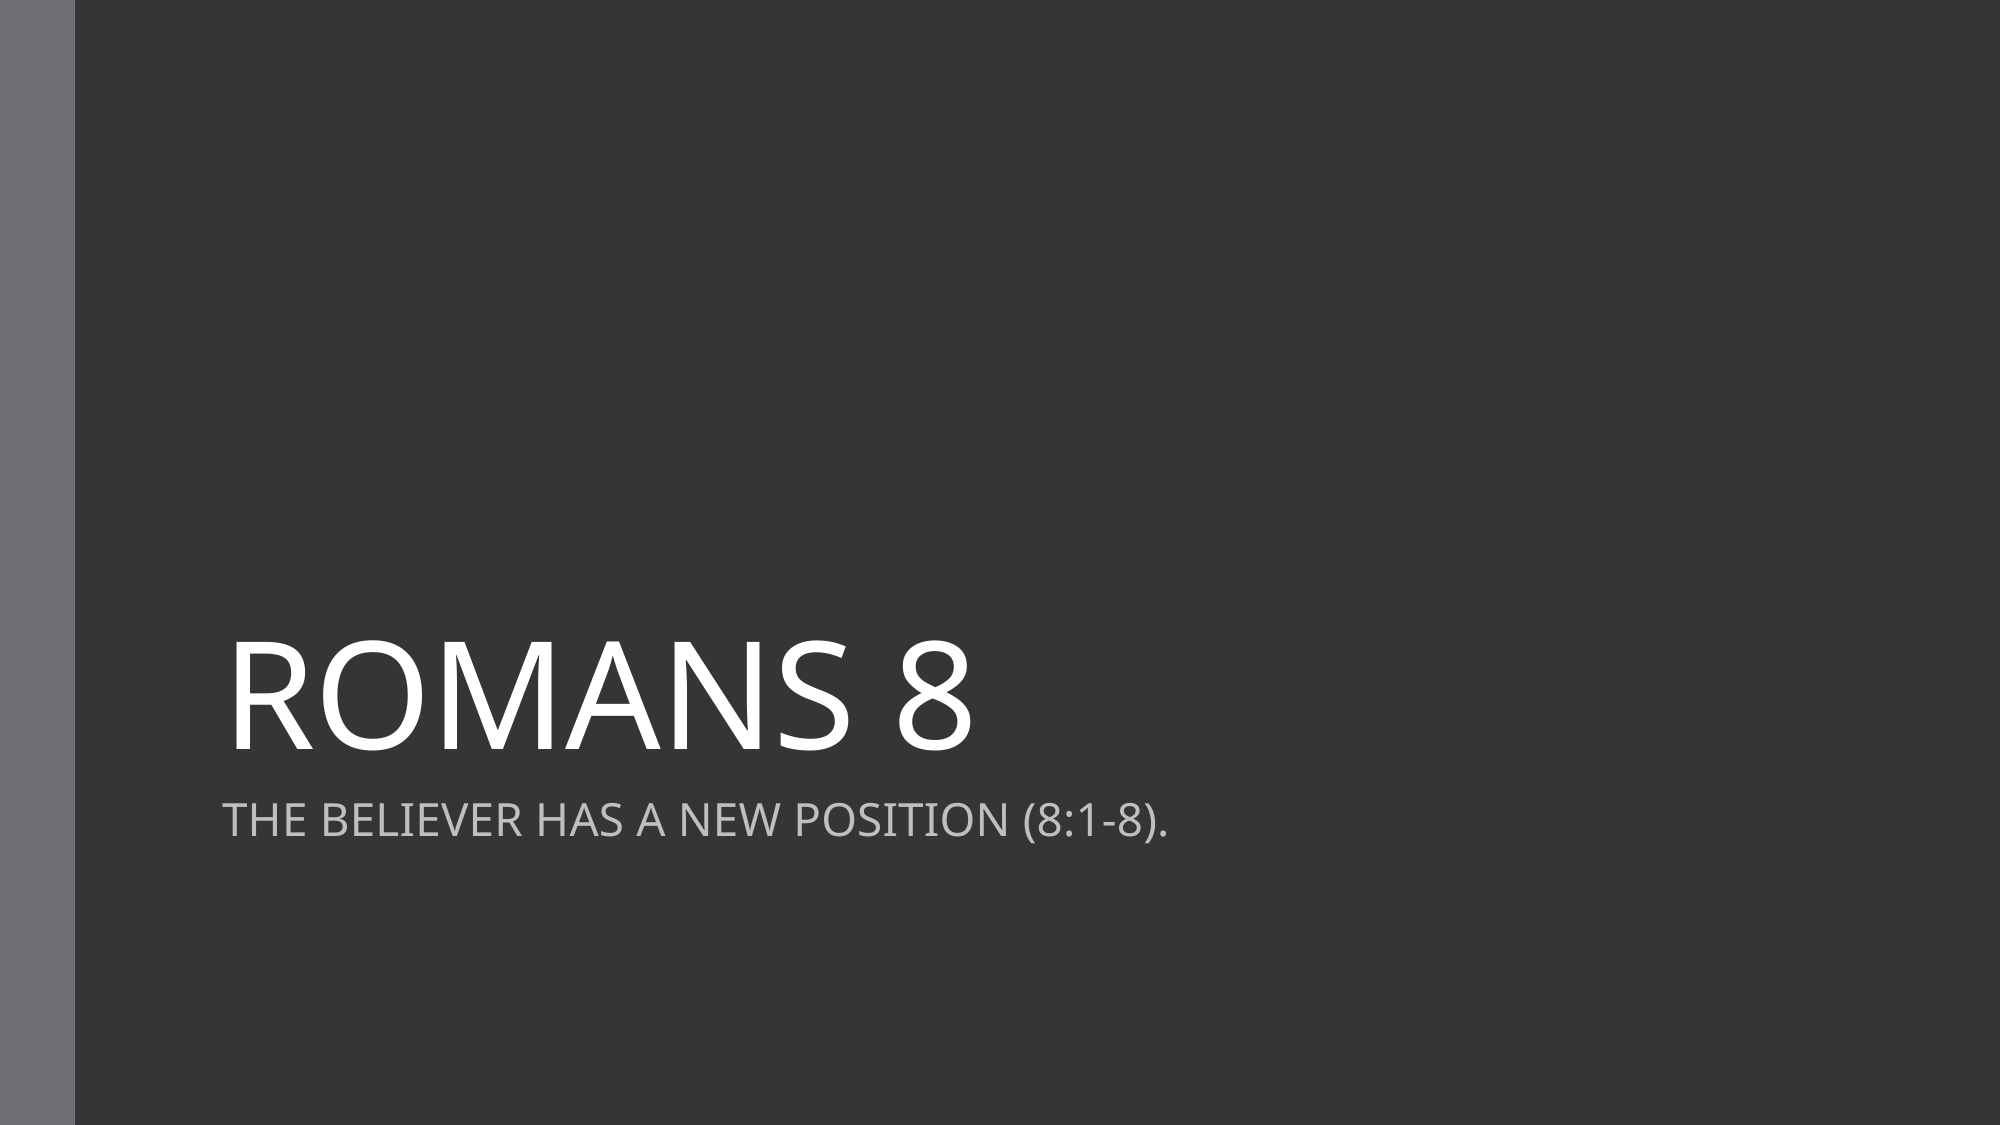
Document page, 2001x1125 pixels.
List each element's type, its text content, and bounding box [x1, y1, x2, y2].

subtitle THE BELIEVER HAS A NEW POSITION (8:1-8). [206, 787, 1752, 1066]
title ROMANS 8 [206, 124, 1752, 787]
